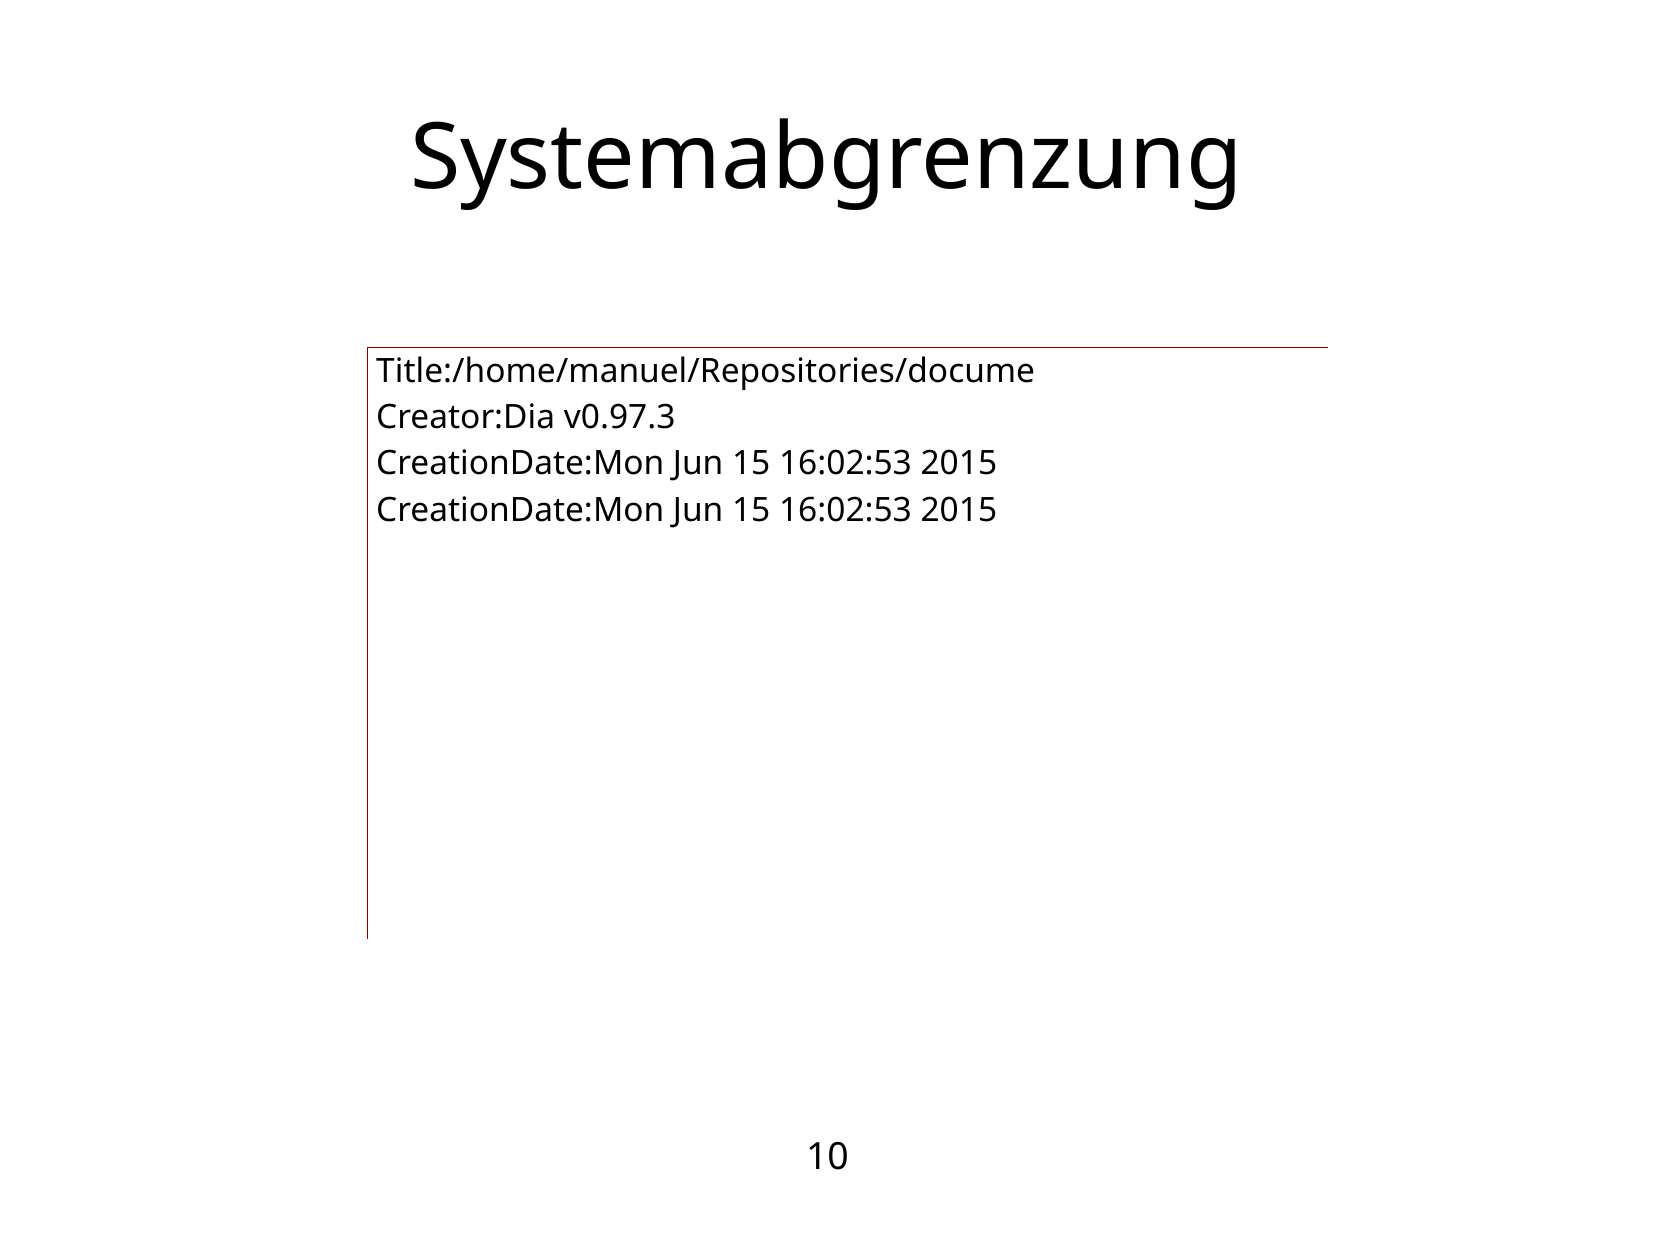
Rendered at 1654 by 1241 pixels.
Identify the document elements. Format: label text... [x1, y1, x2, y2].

picture [365, 345, 1328, 939]
title Systemabgrenzung [82, 49, 1571, 257]
